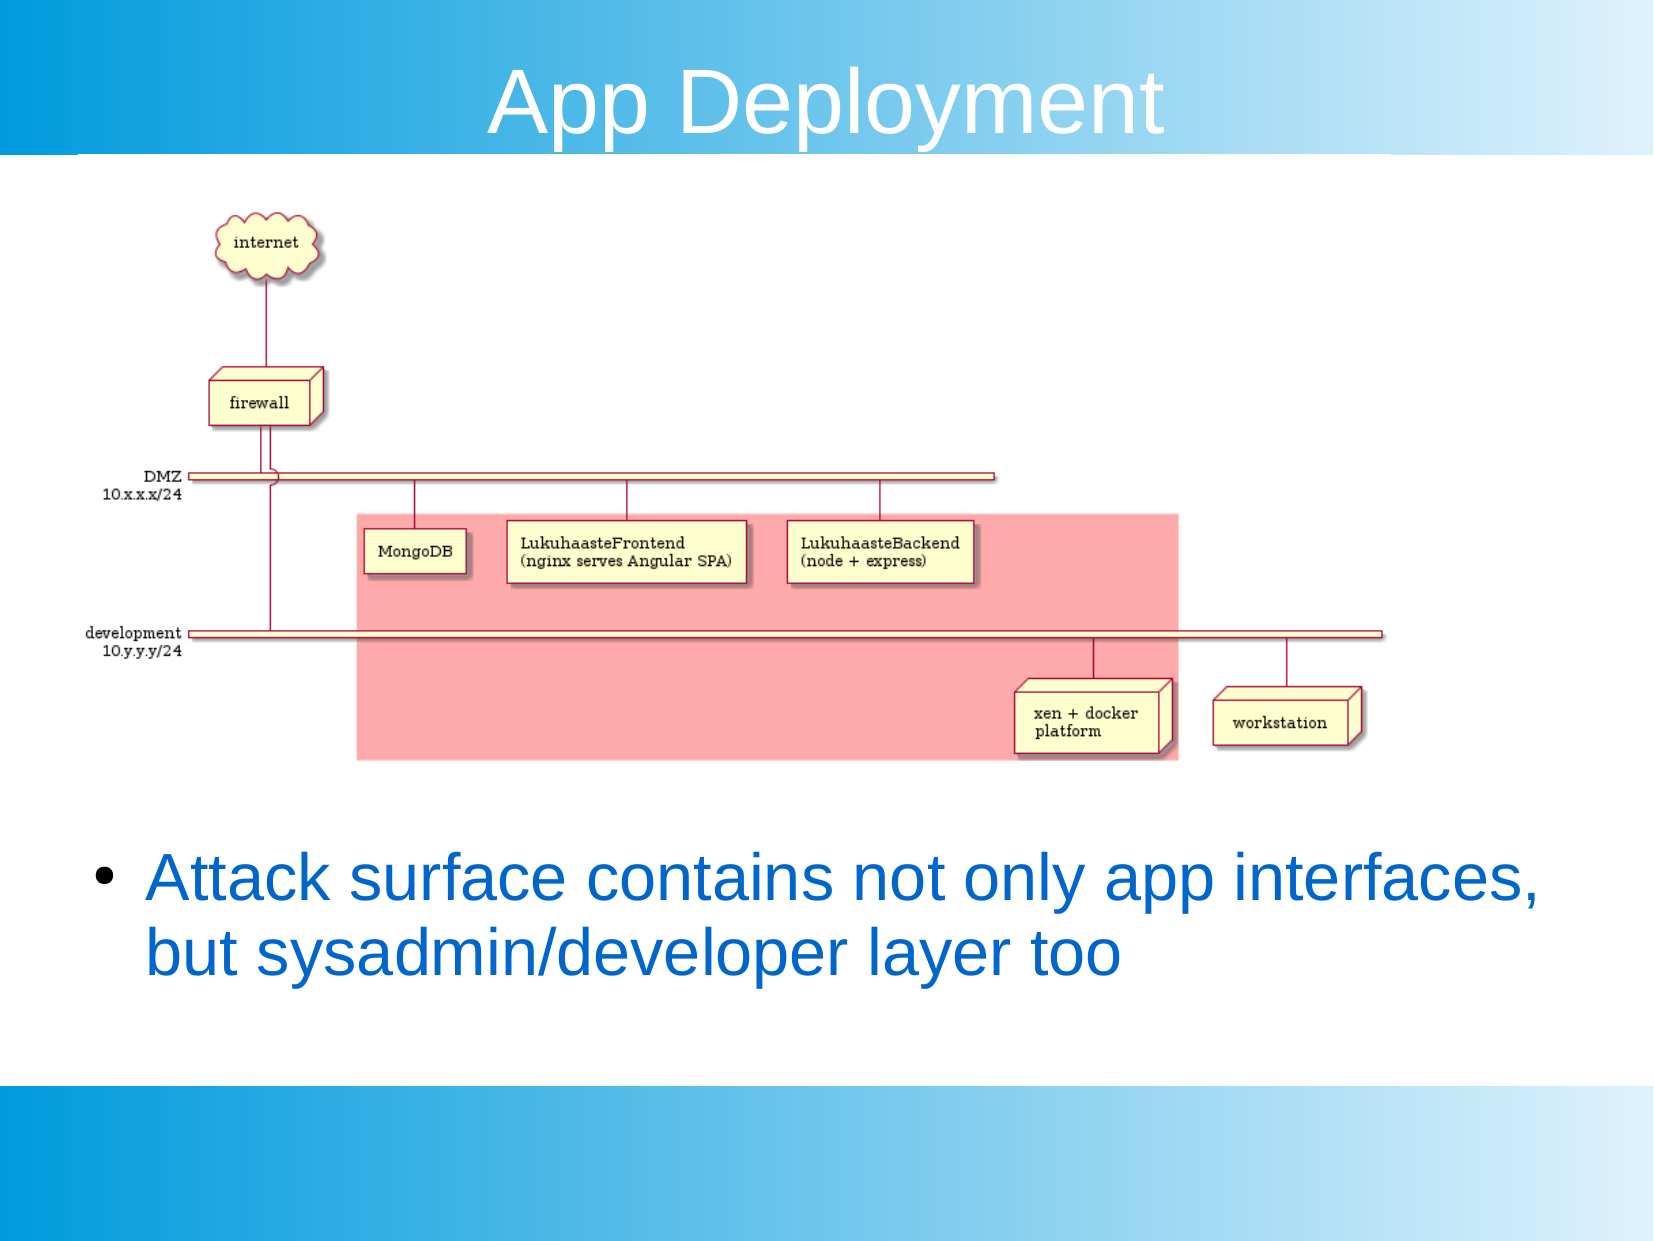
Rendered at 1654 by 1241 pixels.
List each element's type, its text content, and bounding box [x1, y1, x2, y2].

list Attack surface contains not only app interfaces, but sysadmin/developer layer too [75, 840, 1621, 1066]
picture [78, 154, 1391, 811]
title App Deployment [82, 49, 1571, 155]
